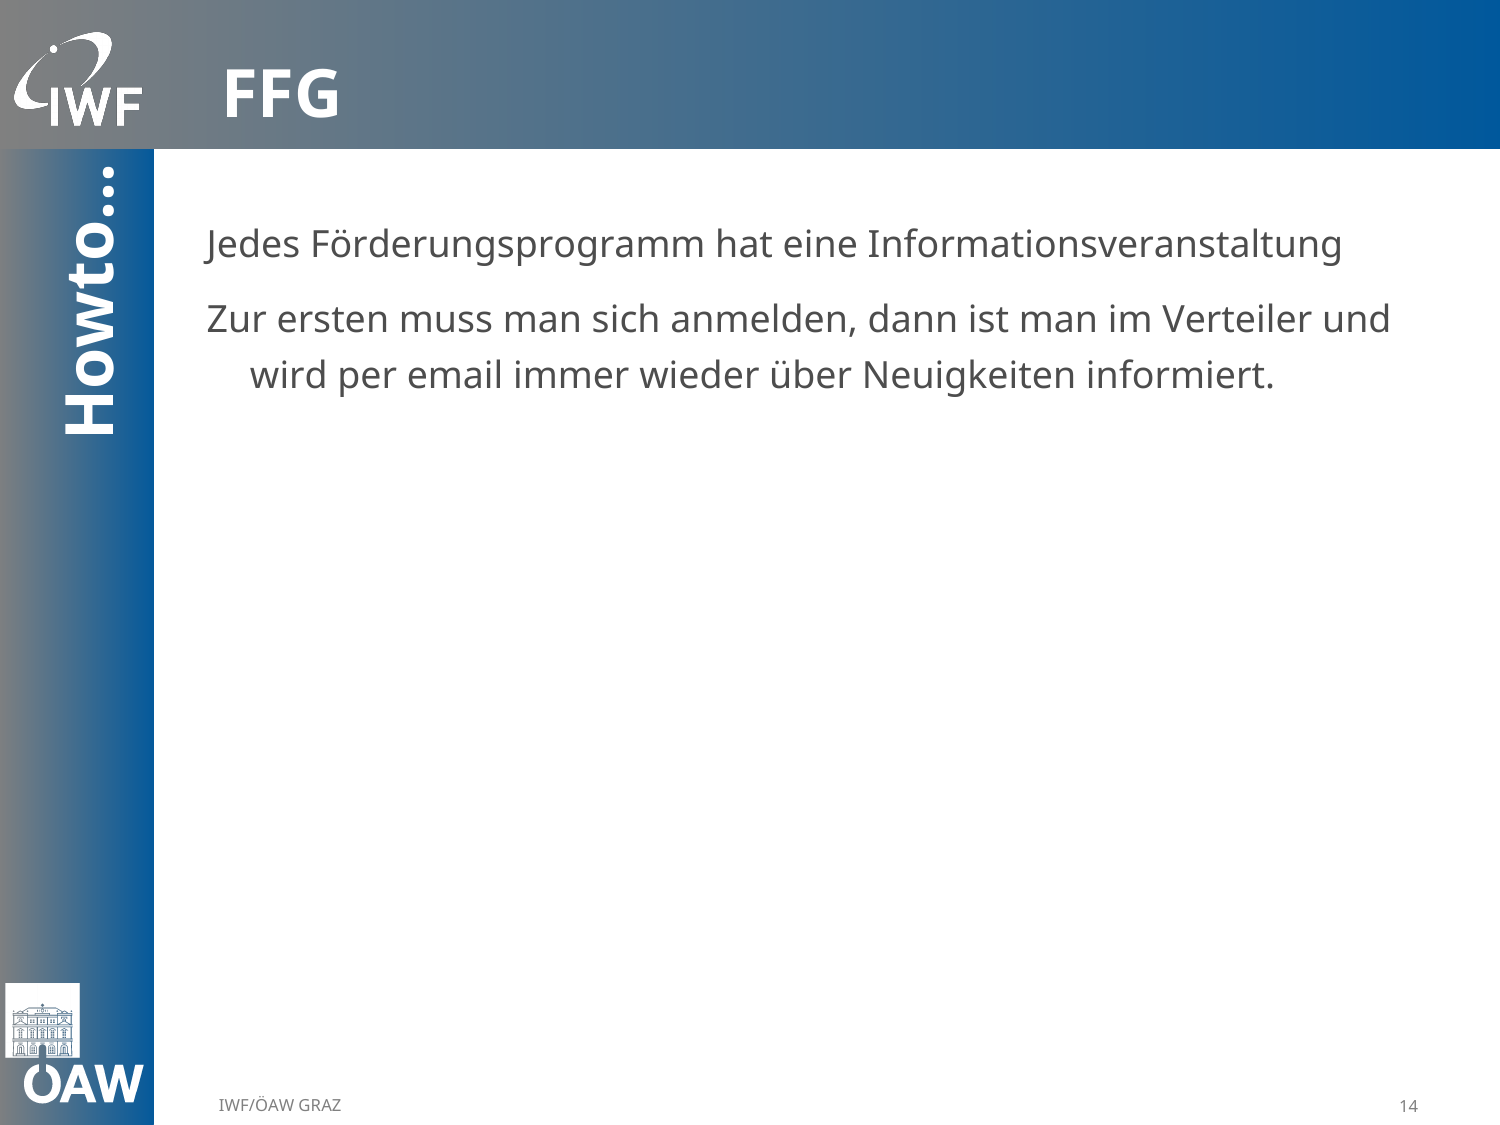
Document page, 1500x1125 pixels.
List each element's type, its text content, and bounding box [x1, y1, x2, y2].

picture [8, 32, 154, 132]
list Jedes Förderungsprogramm hat eine Informationsveranstaltung Zur ersten muss man sich anmelden, dann ist man im Verteiler und wird per email immer wieder über Neuigkeiten informiert. [206, 212, 1447, 945]
picture [5, 983, 154, 1105]
text_box Howto... [29, 148, 154, 959]
title FFG [206, 16, 1459, 176]
